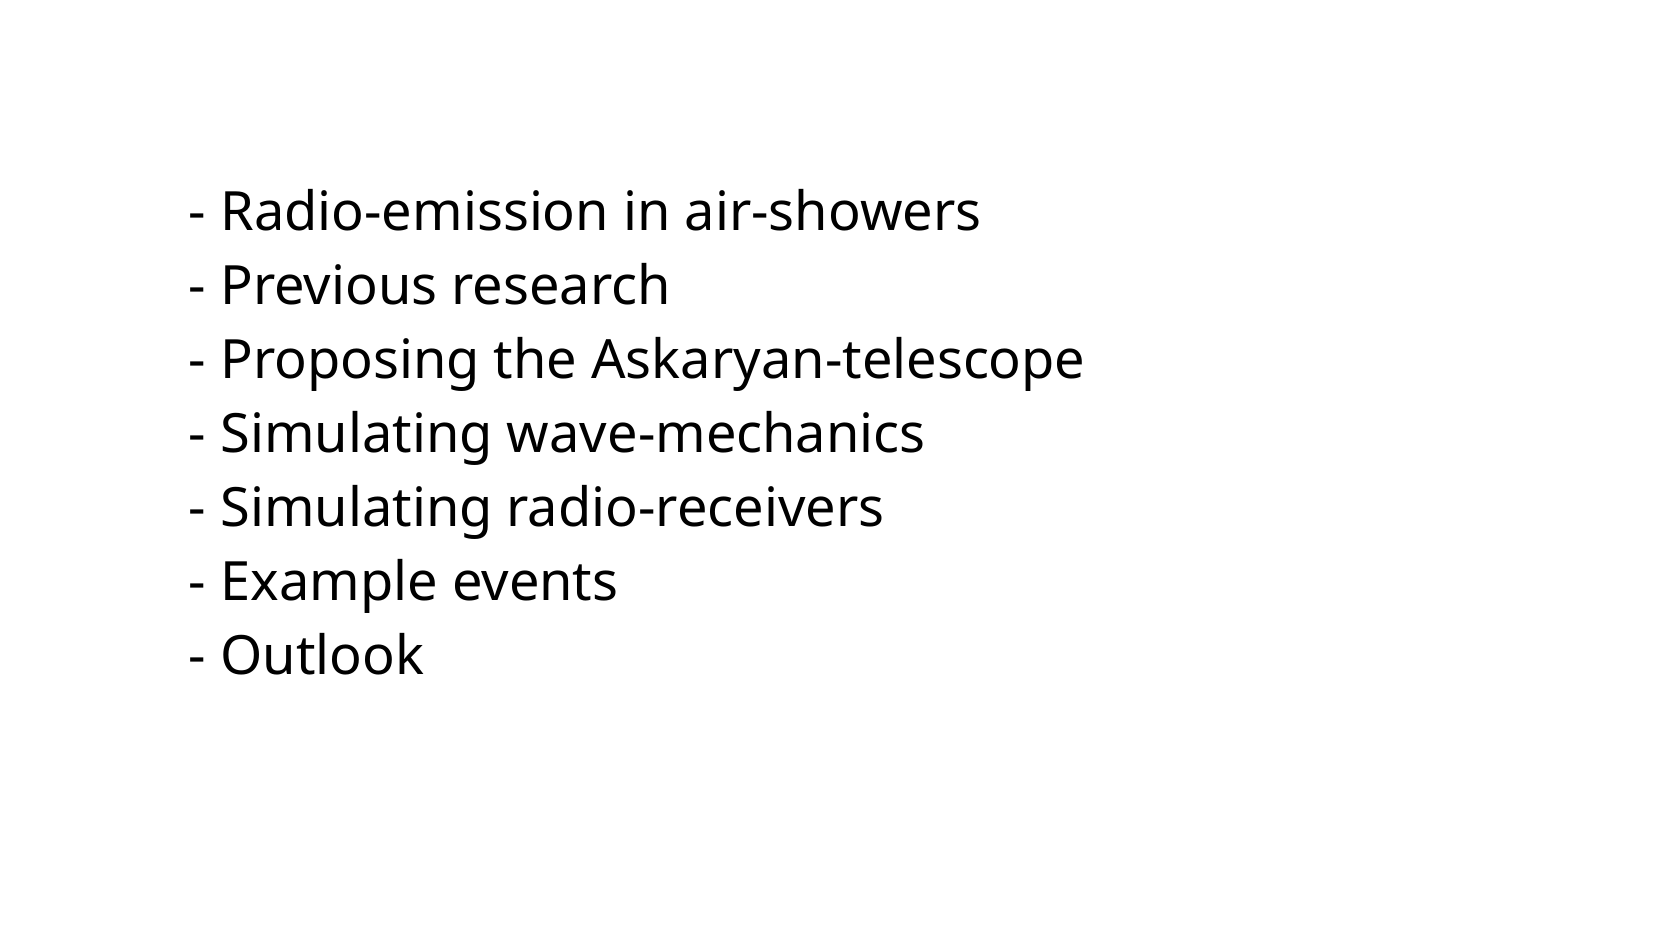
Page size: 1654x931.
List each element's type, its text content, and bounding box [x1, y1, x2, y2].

text_box - Radio-emission in air-showers - Previous research - Proposing the Askaryan-telescope - Simulating wave-mechanics - Simulating radio-receivers - Example events - Outlook [174, 165, 1447, 814]
